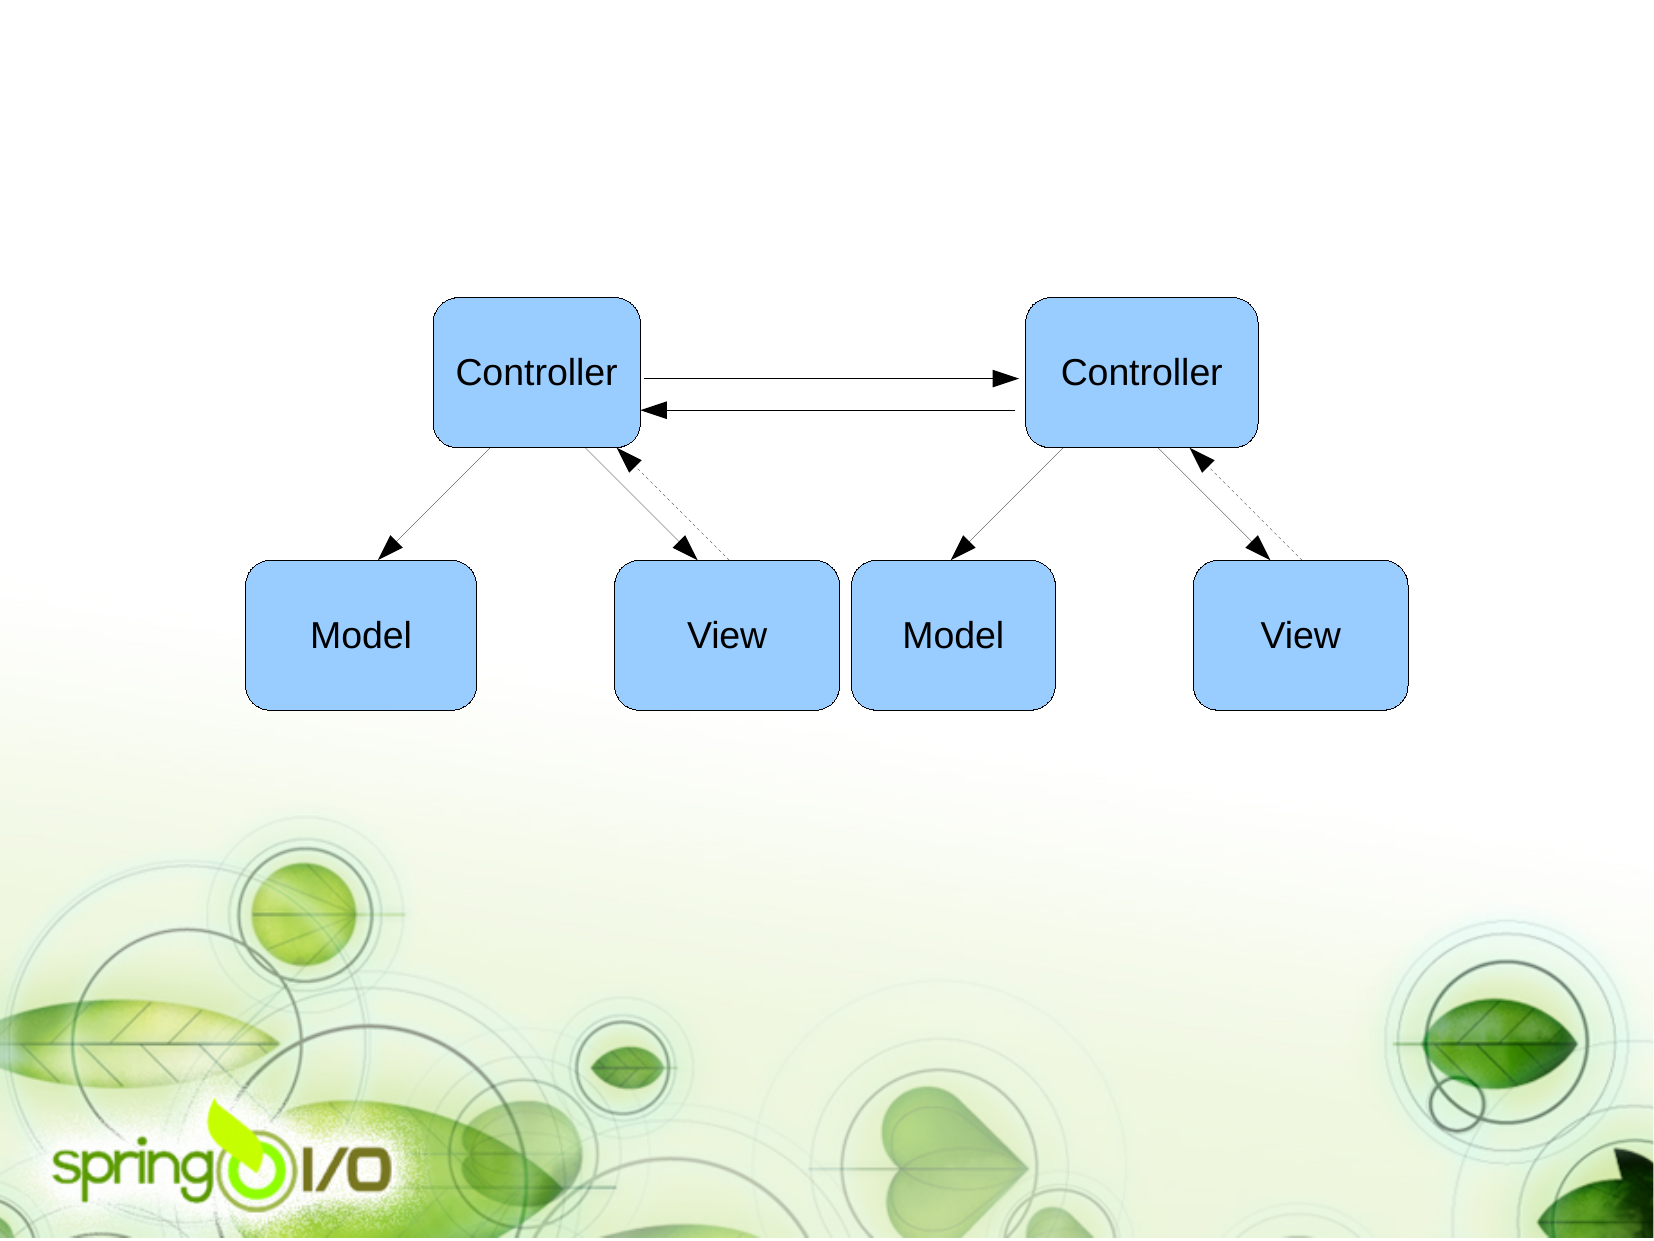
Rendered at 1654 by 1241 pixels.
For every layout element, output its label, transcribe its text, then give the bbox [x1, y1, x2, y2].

text_box View [614, 560, 840, 711]
picture [0, 0, 1654, 1238]
text_box Model [851, 560, 1056, 711]
text_box Model [245, 560, 477, 711]
text_box Controller [433, 297, 641, 448]
text_box Controller [1025, 297, 1259, 448]
text_box View [1193, 560, 1409, 711]
